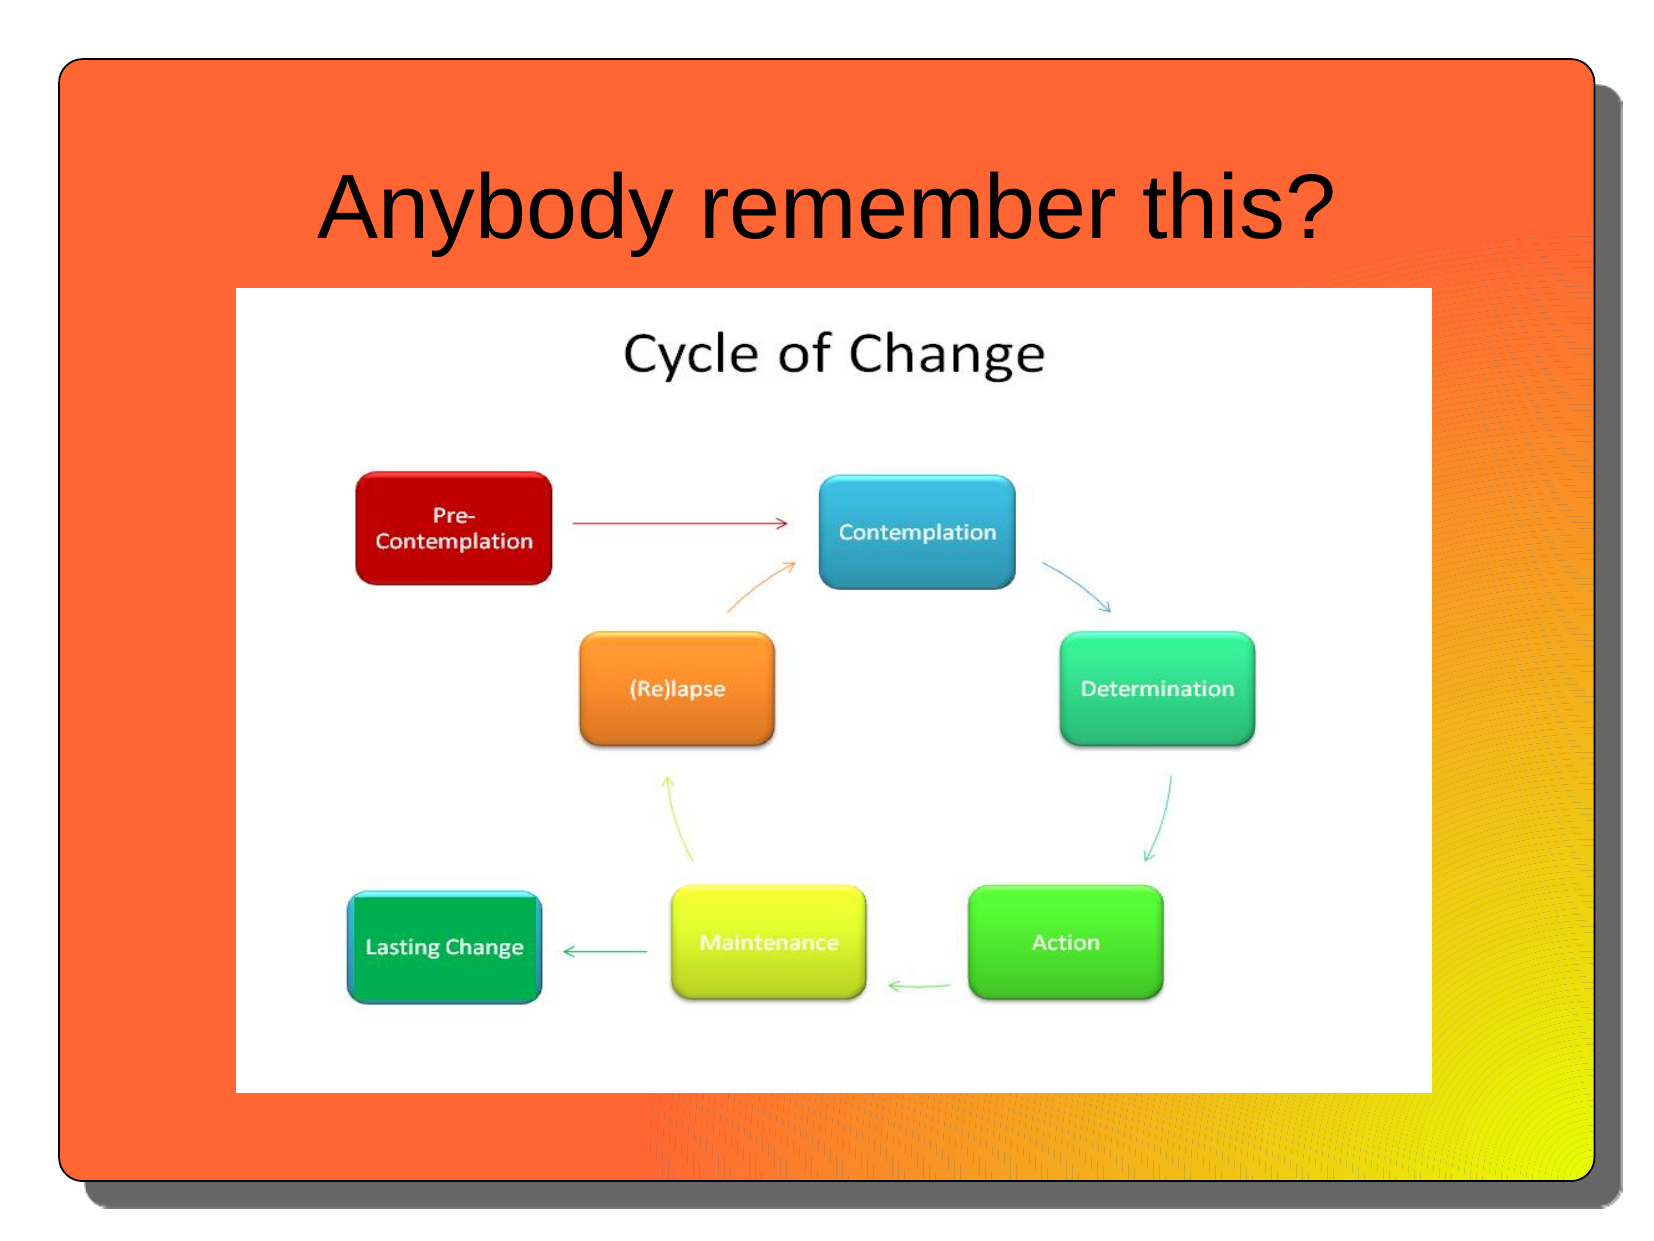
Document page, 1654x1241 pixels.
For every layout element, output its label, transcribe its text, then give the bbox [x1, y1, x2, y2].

picture [236, 288, 1432, 1093]
chart [121, 344, 1534, 1127]
title Anybody remember this? [121, 110, 1534, 303]
